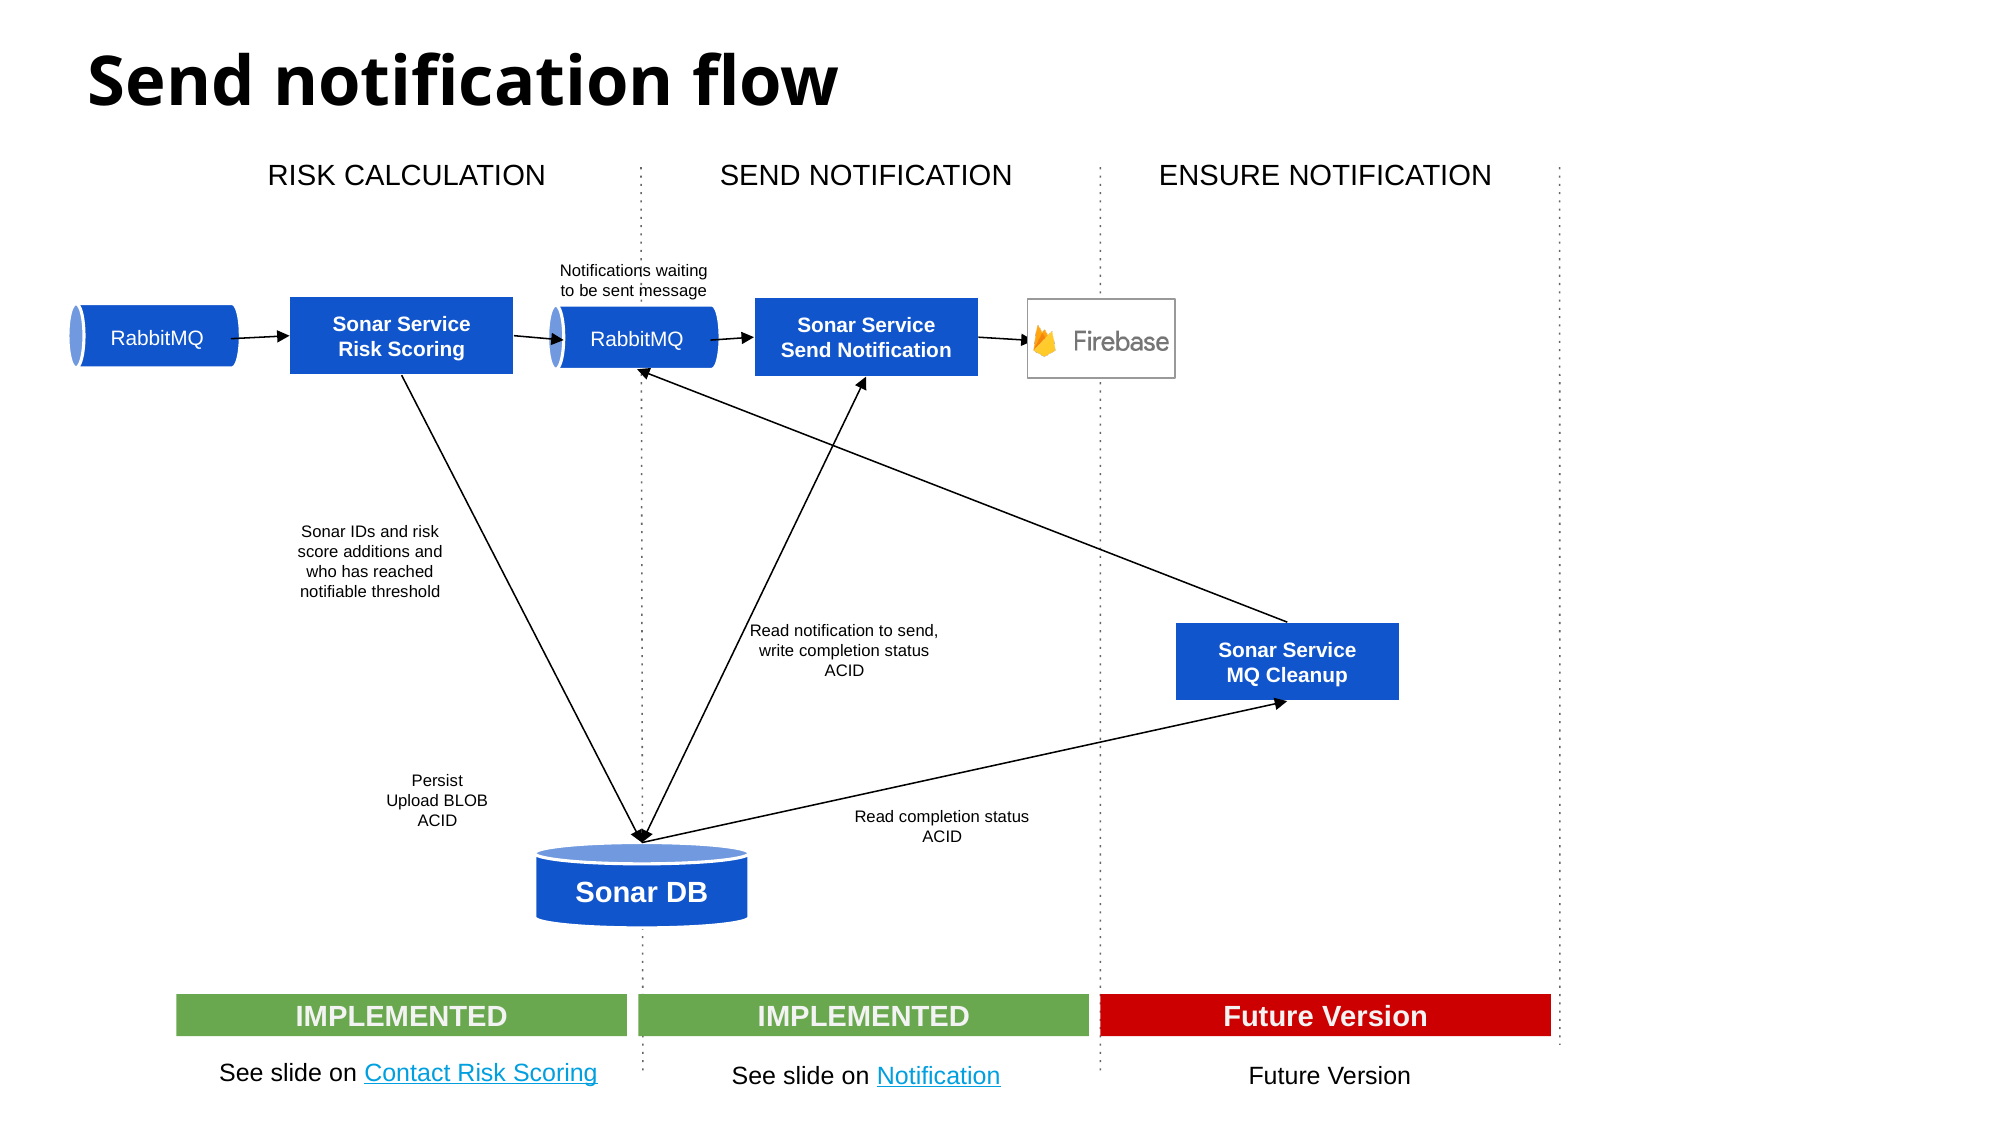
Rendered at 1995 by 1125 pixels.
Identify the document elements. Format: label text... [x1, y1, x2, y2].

text_box Sonar Service Send Notification [754, 297, 979, 377]
text_box RabbitMQ [83, 309, 231, 368]
text_box Sonar Service MQ Cleanup [1175, 622, 1400, 702]
text_box IMPLEMENTED [638, 994, 1089, 1037]
text_box IMPLEMENTED [176, 994, 627, 1037]
text_box Future Version [1100, 1044, 1560, 1098]
text_box [77, 303, 241, 337]
text_box Persist Upload BLOB ACID [340, 755, 535, 835]
text_box RabbitMQ [563, 310, 711, 370]
text_box [558, 305, 721, 339]
text_box [1027, 299, 1176, 379]
text_box [557, 358, 563, 370]
text_box [231, 339, 241, 368]
text_box See slide on Notification [642, 1044, 1090, 1098]
text_box ENSURE NOTIFICATION [1100, 140, 1551, 194]
text_box Sonar IDs and risk score additions and who has reached notifiable threshold [279, 505, 462, 548]
text_box Sonar Service Risk Scoring [289, 296, 514, 376]
text_box Sonar DB [534, 854, 750, 928]
text_box See slide on Contact Risk Scoring [185, 1041, 633, 1095]
picture [1033, 321, 1169, 360]
text_box RISK CALCULATION [181, 140, 633, 194]
text_box [78, 357, 83, 368]
text_box SEND NOTIFICATION [640, 140, 1092, 194]
text_box Future Version [1100, 994, 1551, 1037]
text_box [711, 341, 721, 370]
text_box Notifications waiting to be sent message [542, 244, 725, 287]
text_box Read completion status ACID [827, 790, 1058, 877]
text_box Read notification to send, write completion status ACID [729, 604, 960, 691]
title Send notification flow [67, 15, 1927, 141]
